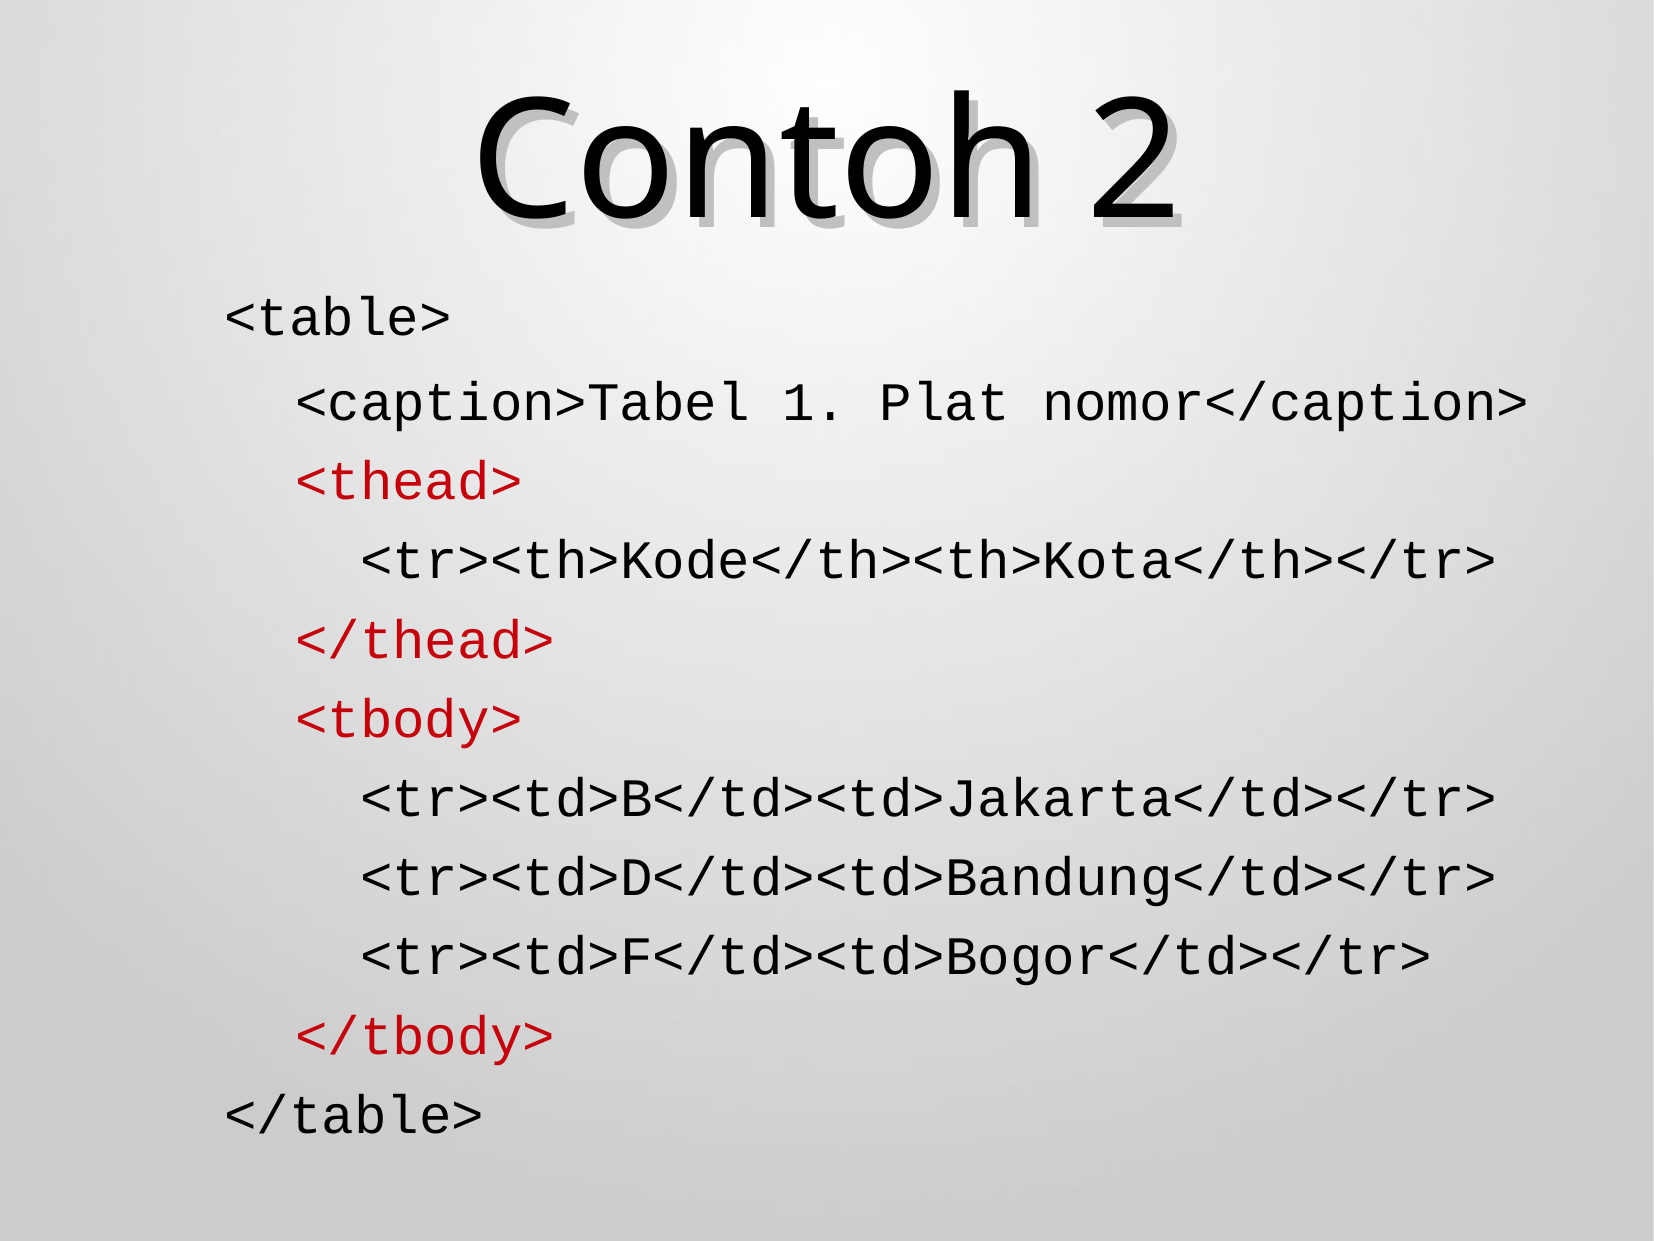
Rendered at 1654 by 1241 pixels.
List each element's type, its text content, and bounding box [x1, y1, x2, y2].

picture [0, 0, 1654, 1241]
title Contoh 2 [82, 52, 1571, 254]
list <table> <caption>Tabel 1. Plat nomor</caption> <thead> <tr><th>Kode</th><th>Kota</th></tr> </thead> <tbody> <tr><td>B</td><td>Jakarta</td></tr> <tr><td>D</td><td>Bandung</td></tr> <tr><td>F</td><td>Bogor</td></tr> </tbody> </table> [82, 290, 1571, 1201]
